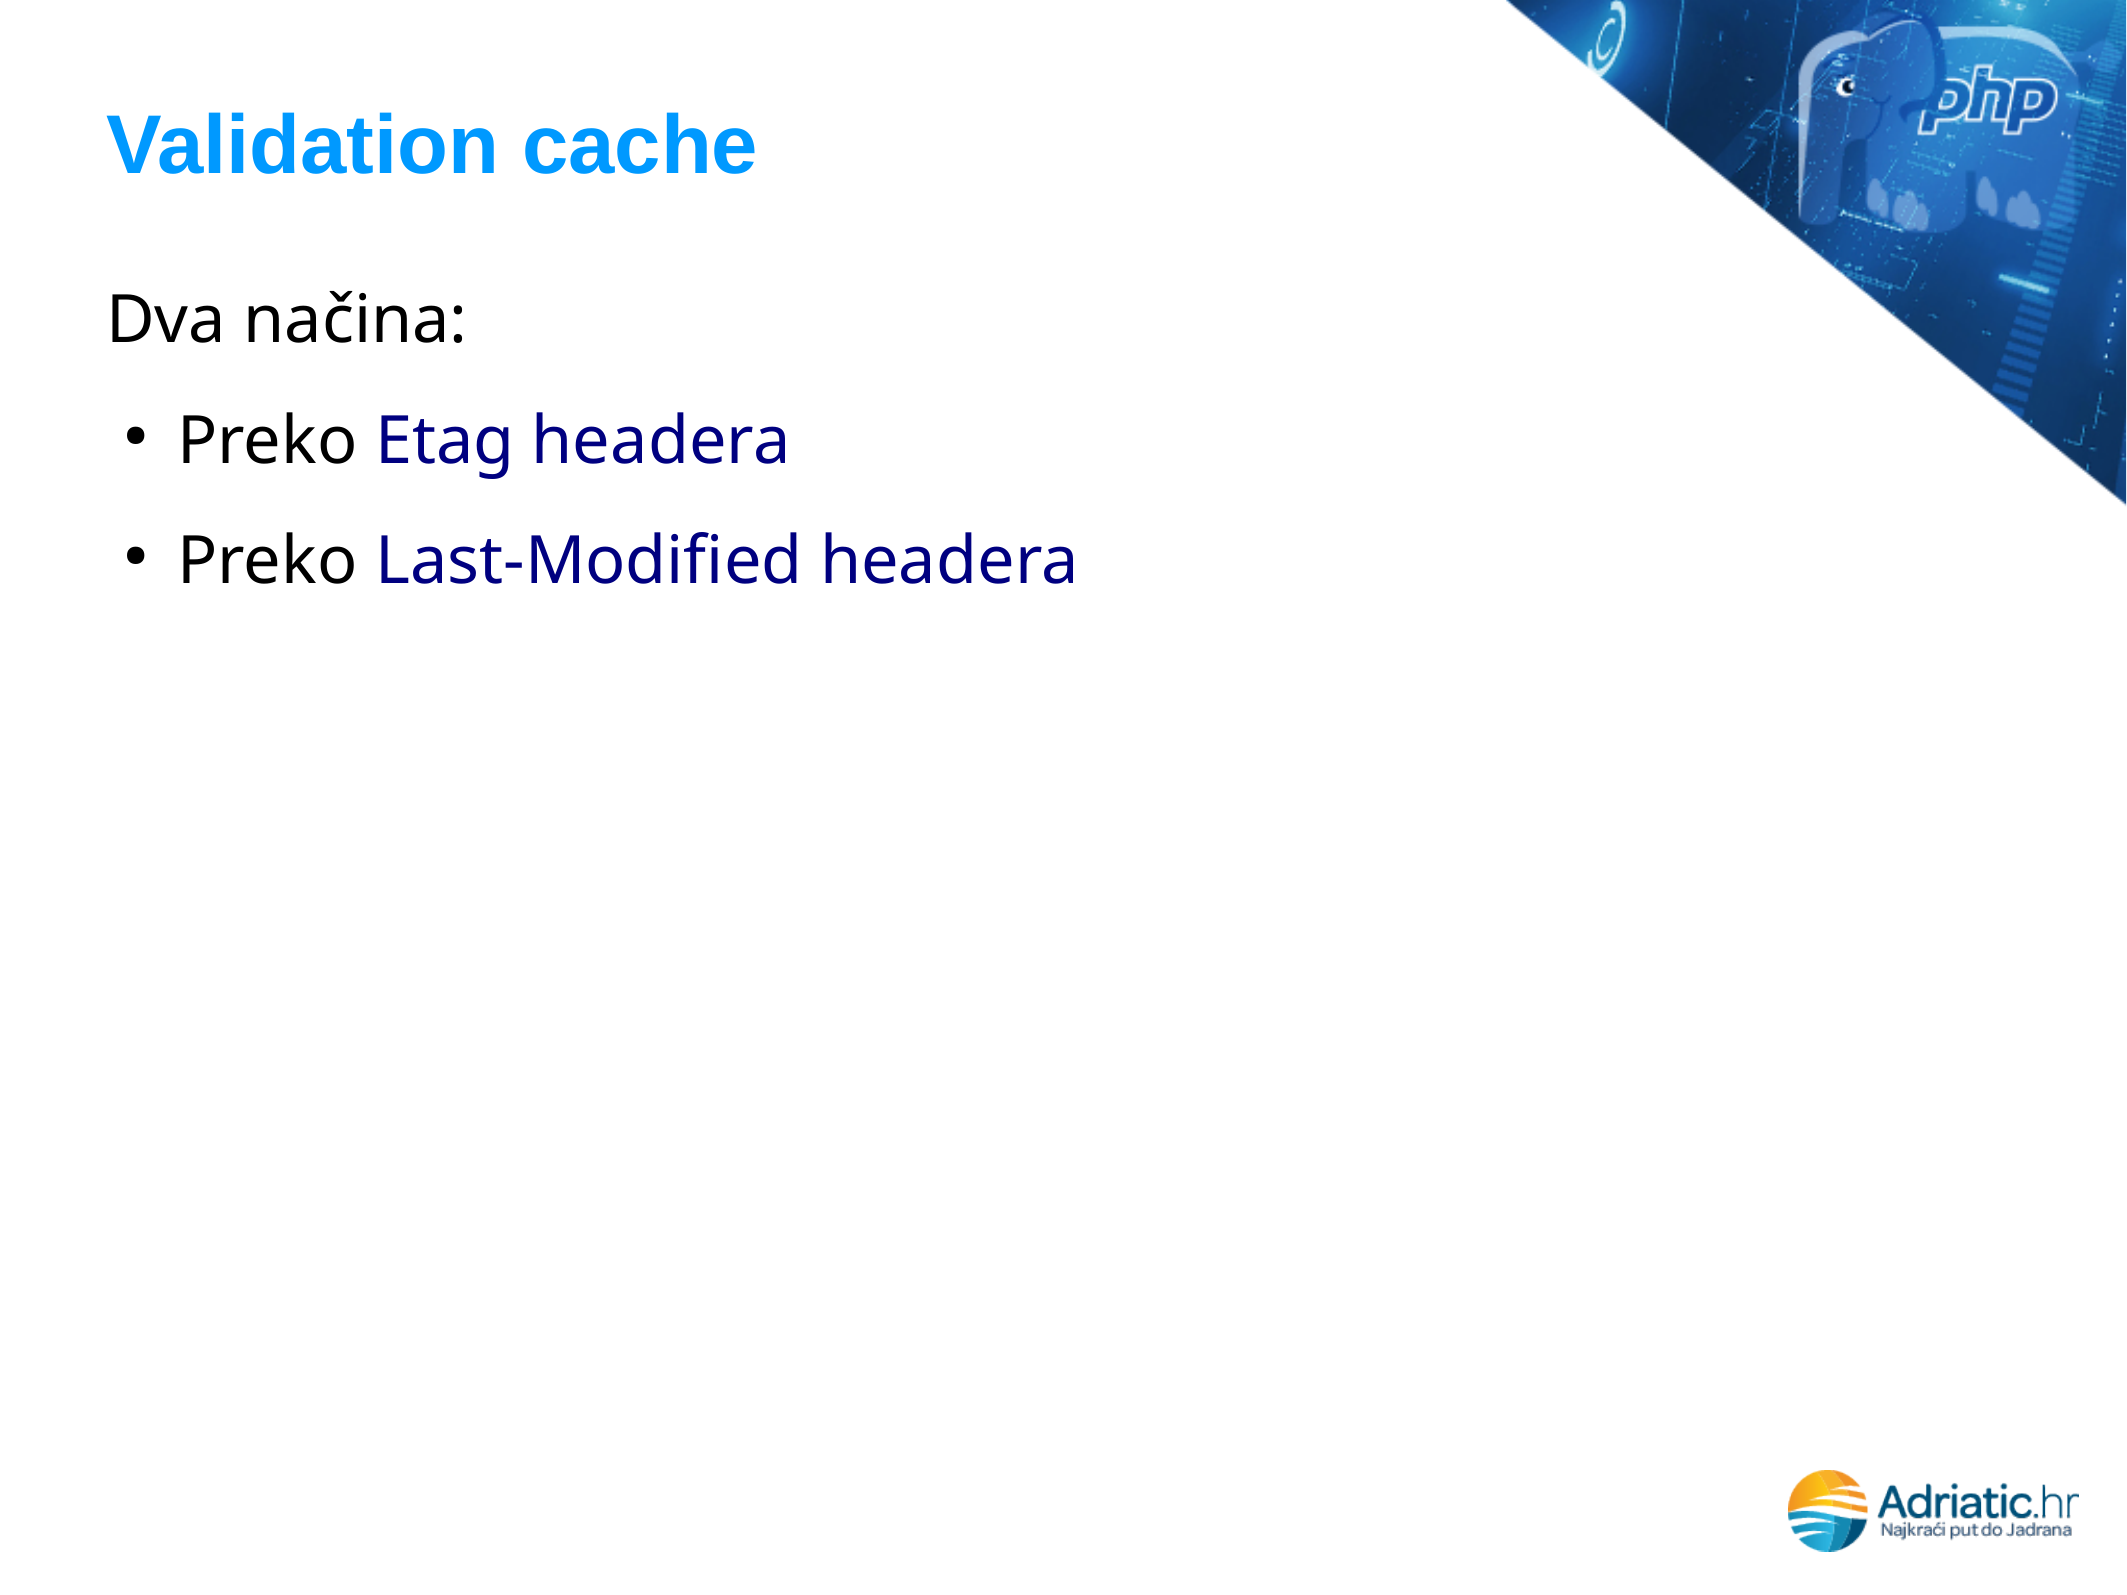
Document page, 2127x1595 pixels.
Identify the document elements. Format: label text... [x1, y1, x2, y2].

picture [1505, 0, 2127, 625]
list Dva načina: Preko Etag headera Preko Last-Modified headera [106, 271, 2020, 1453]
picture [1788, 1470, 2079, 1552]
title Validation cache [106, 70, 1630, 219]
